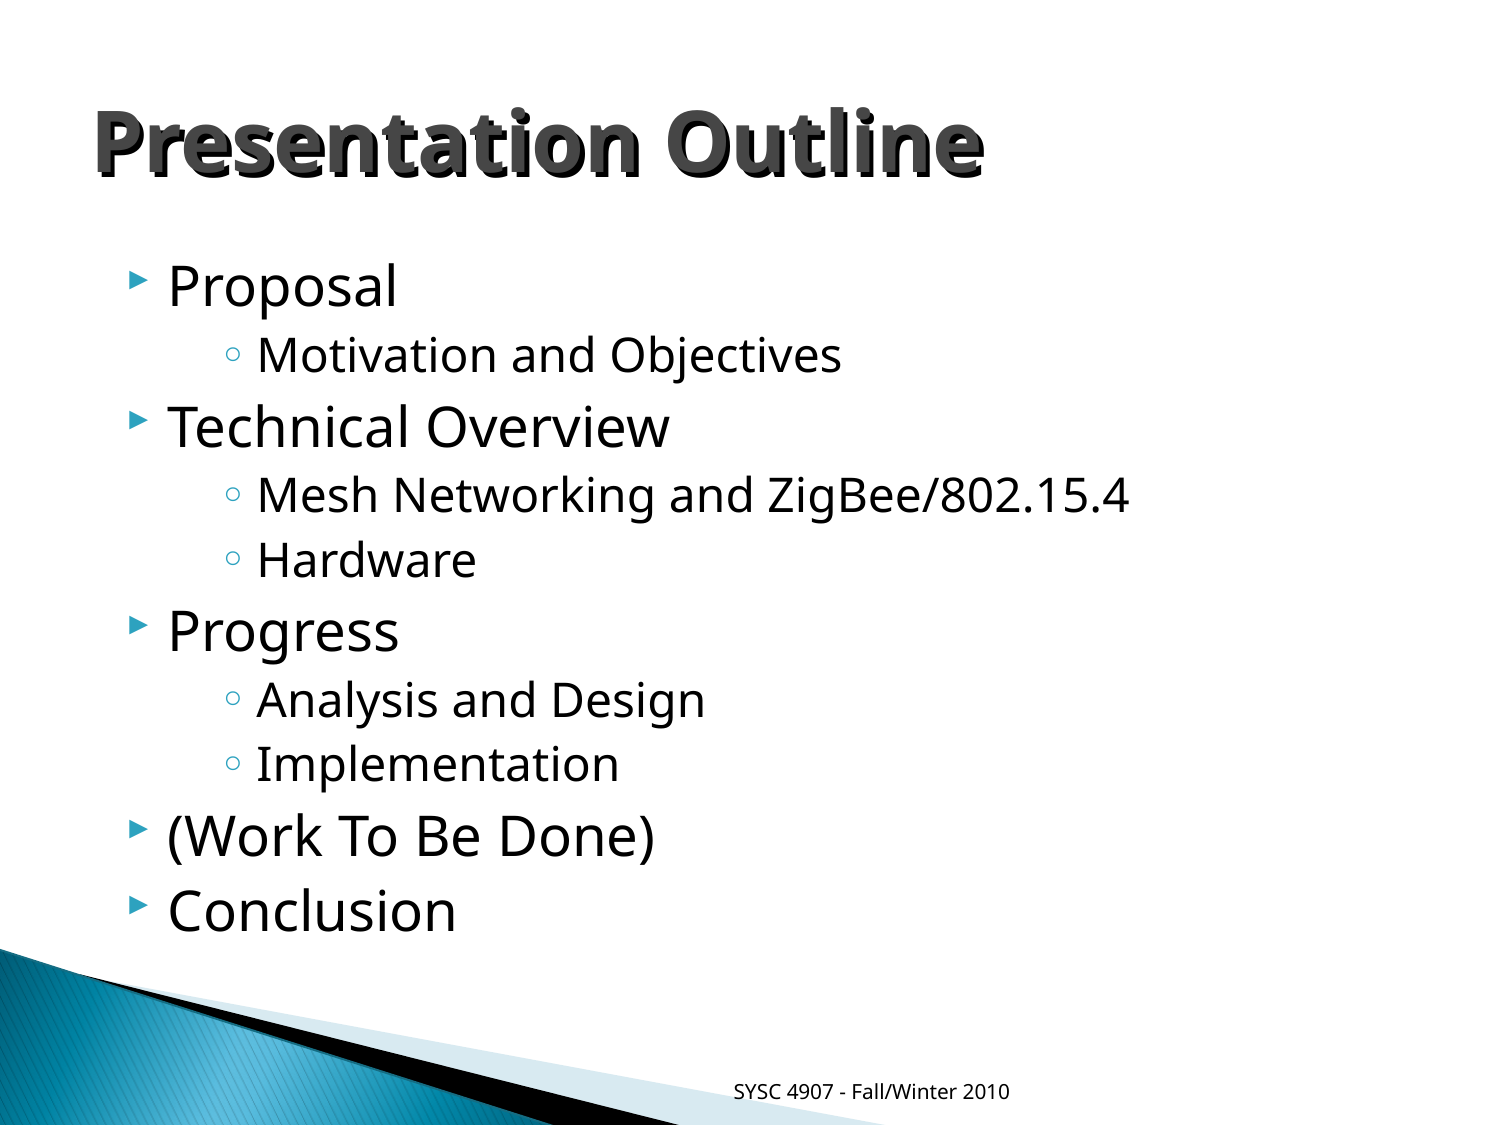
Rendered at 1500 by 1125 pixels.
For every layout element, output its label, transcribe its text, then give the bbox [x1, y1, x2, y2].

list Proposal Motivation and Objectives Technical Overview Mesh Networking and ZigBee/802.15.4 Hardware Progress Analysis and Design Implementation (Work To Be Done) Conclusion [75, 243, 1407, 986]
text_box SYSC 4907 - Fall/Winter 2010 [718, 1051, 1105, 1112]
title Presentation Outline [75, 45, 1426, 233]
